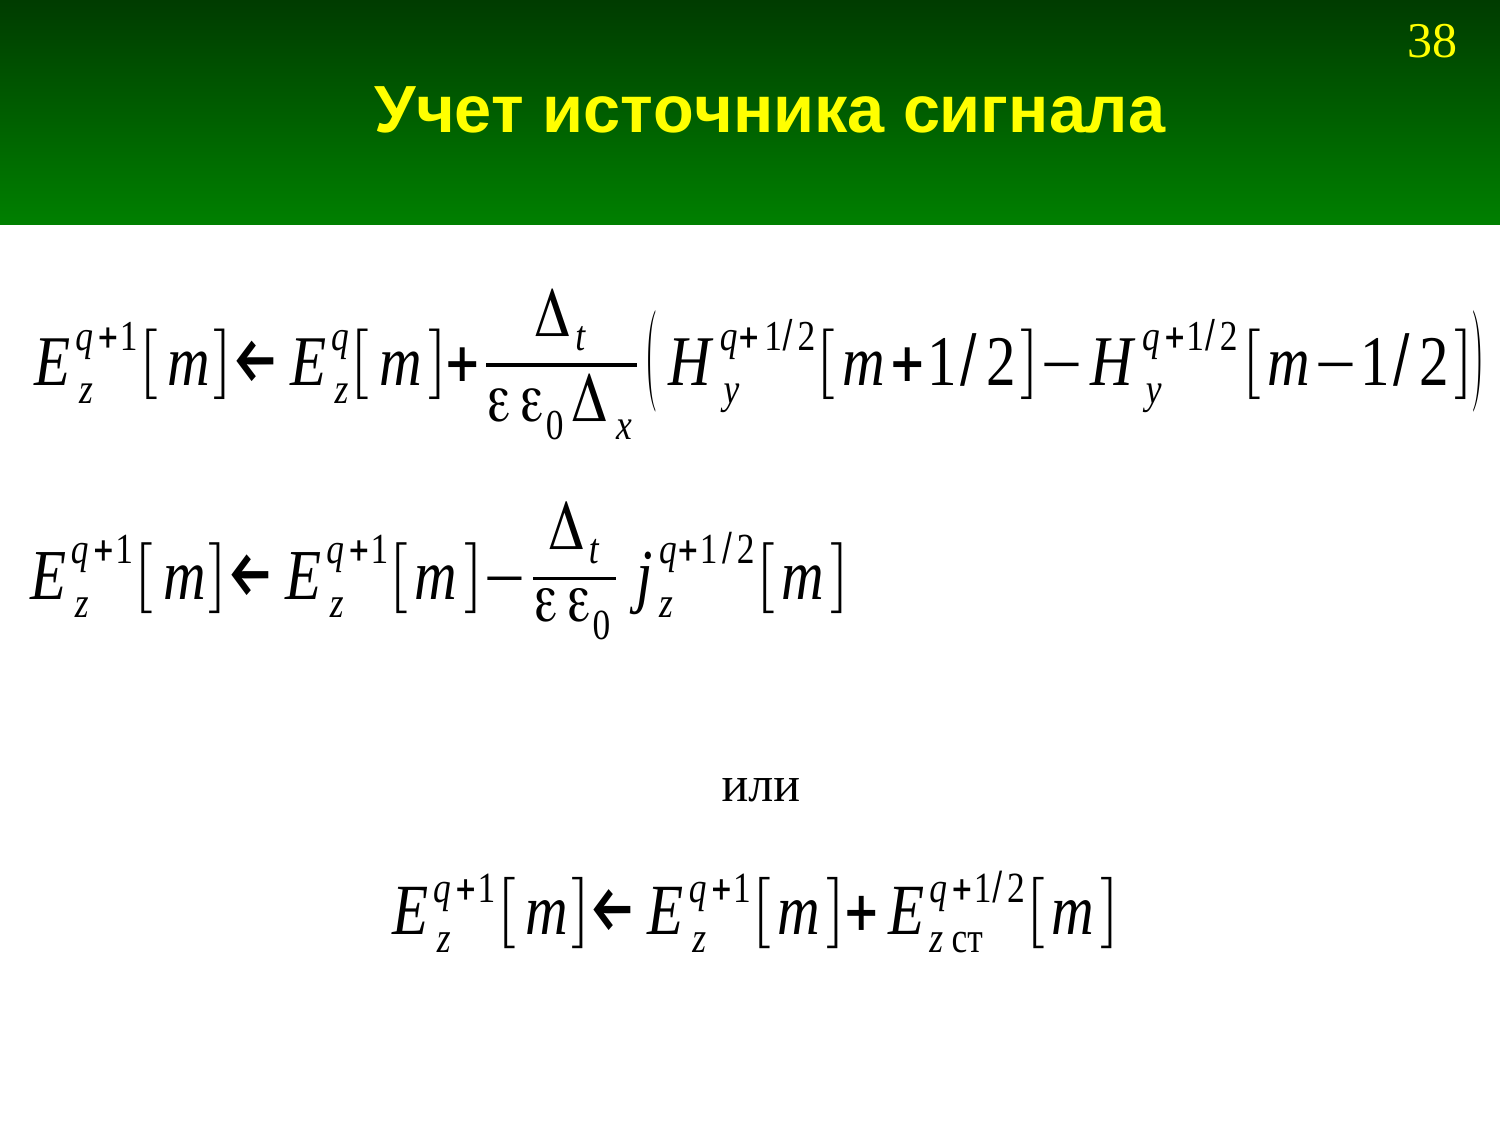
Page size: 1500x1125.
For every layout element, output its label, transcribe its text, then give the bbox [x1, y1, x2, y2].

chart [373, 862, 1132, 963]
text_box или [706, 744, 815, 819]
chart [11, 496, 860, 648]
title Учет источника сигнала [100, 7, 1441, 204]
chart [16, 282, 1499, 449]
